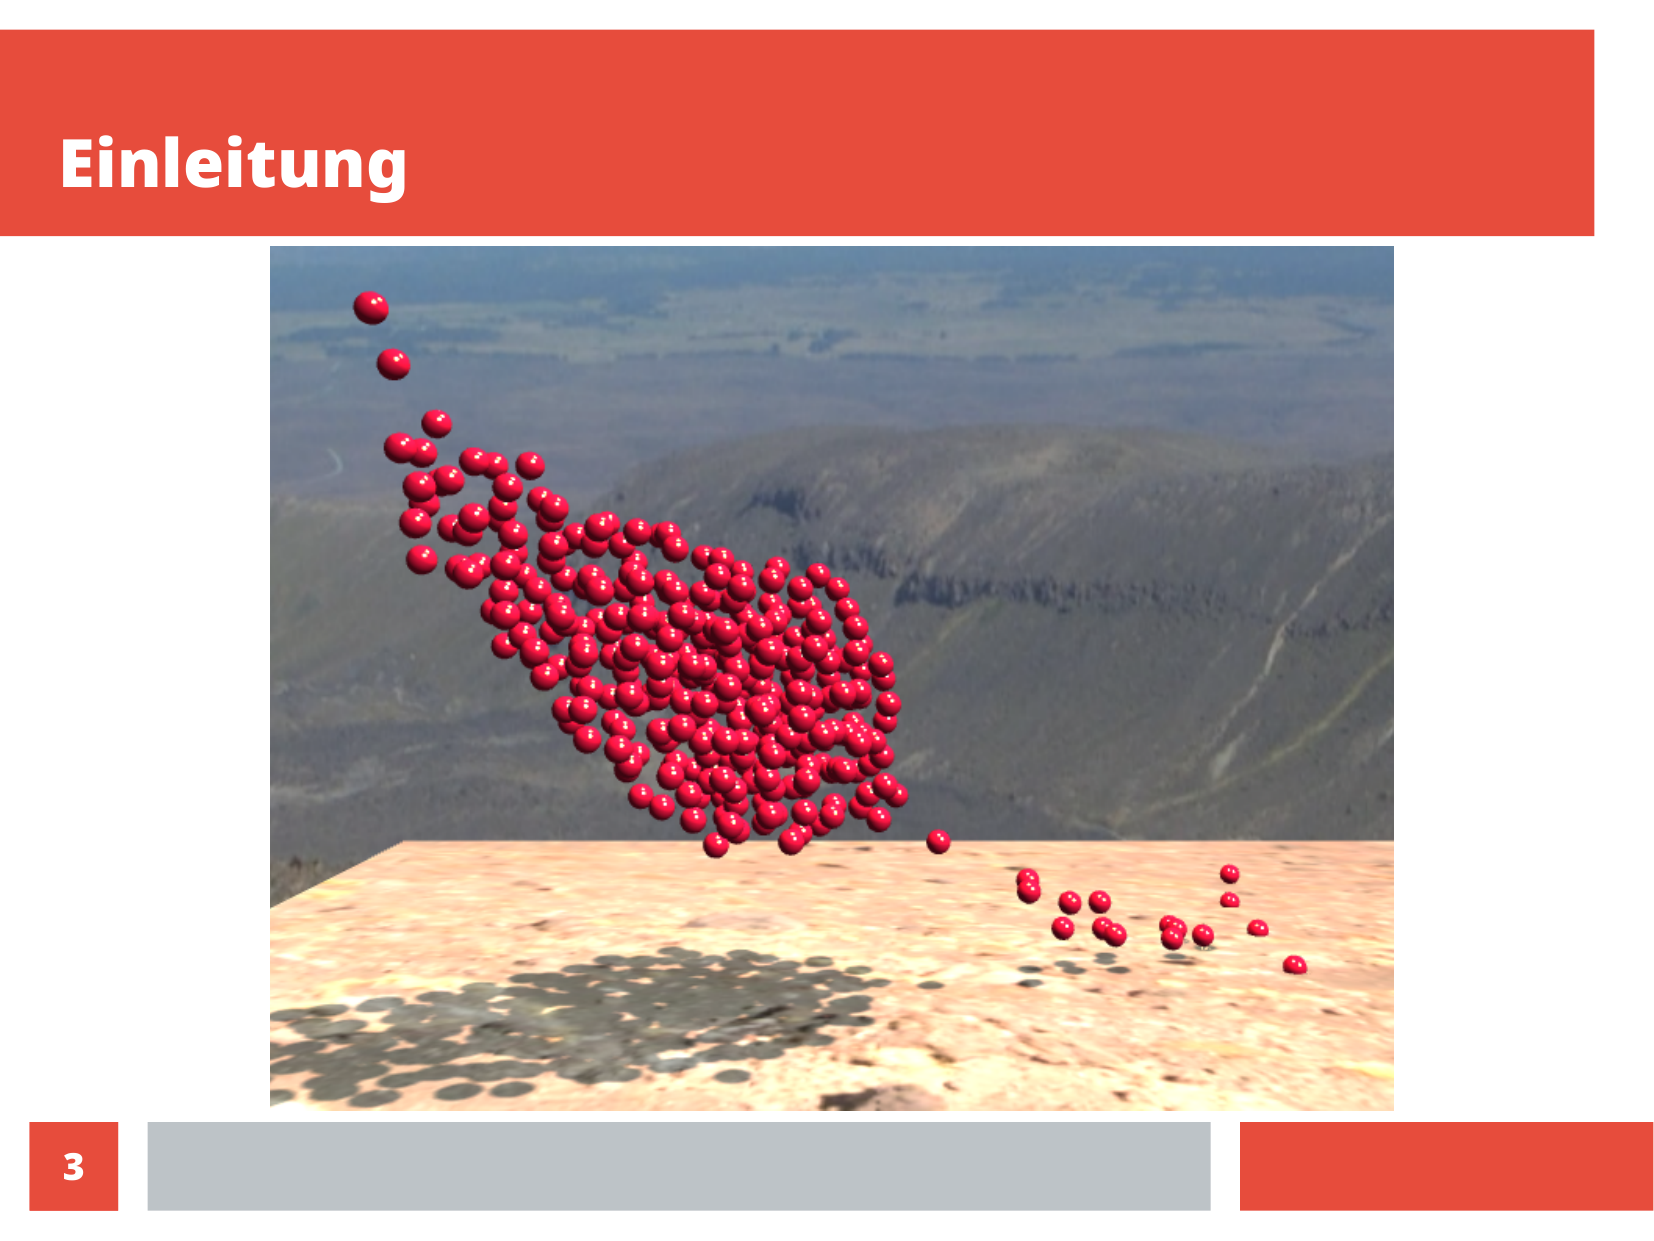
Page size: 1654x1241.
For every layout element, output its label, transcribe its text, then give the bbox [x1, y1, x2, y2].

title Einleitung [59, 49, 1595, 207]
picture [270, 246, 1394, 1111]
